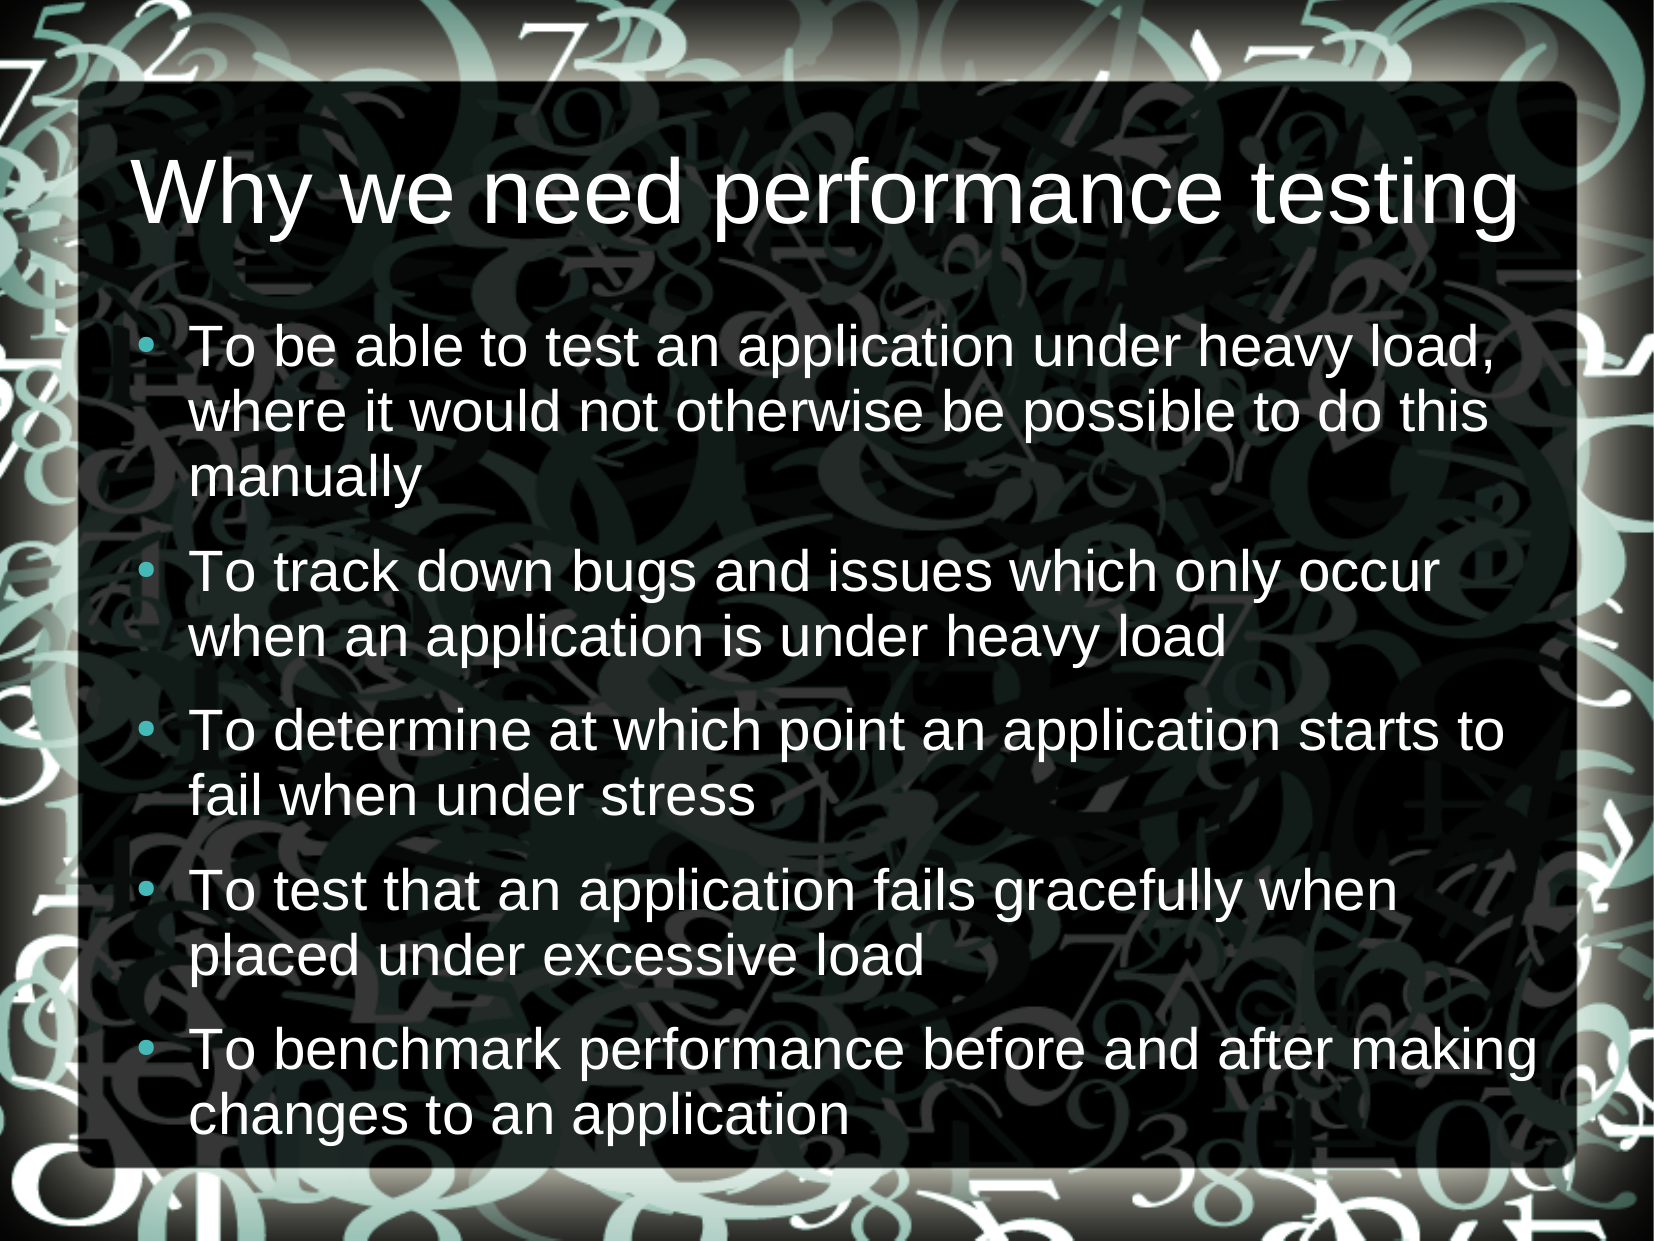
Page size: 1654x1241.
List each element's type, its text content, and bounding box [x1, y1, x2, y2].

list To be able to test an application under heavy load, where it would not otherwise be possible to do this manually To track down bugs and issues which only occur when an application is under heavy load To determine at which point an application starts to fail when under stress To test that an application fails gracefully when placed under excessive load To benchmark performance before and after making changes to an application [118, 313, 1542, 1148]
picture [0, 0, 1654, 1241]
title Why we need performance testing [82, 88, 1571, 296]
